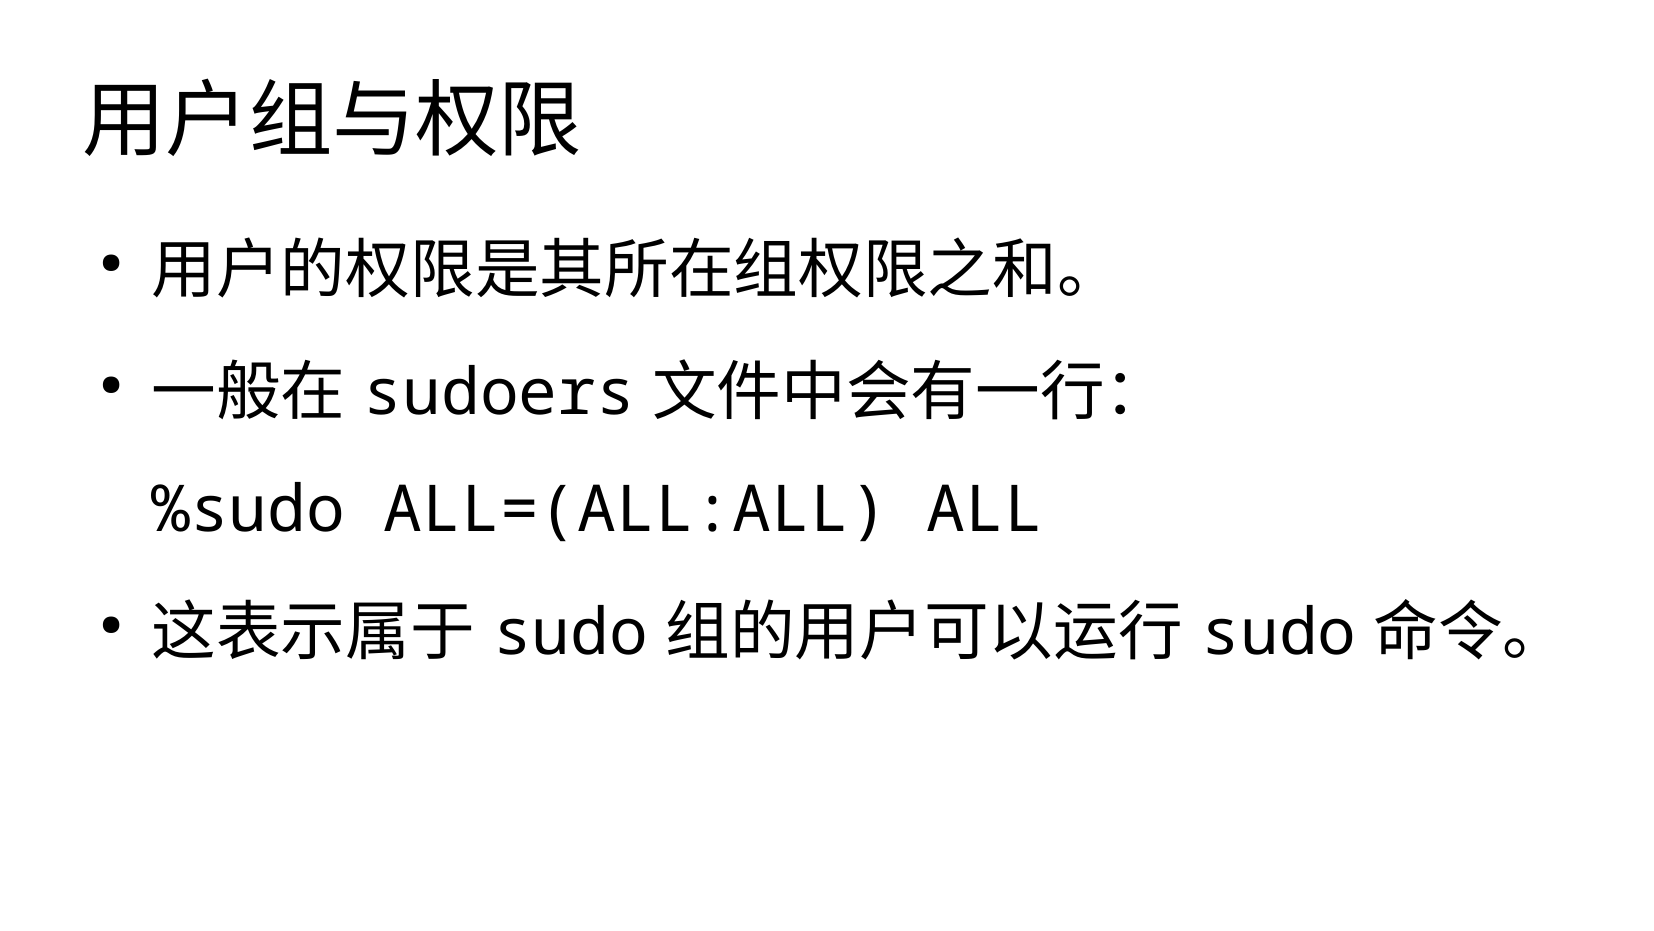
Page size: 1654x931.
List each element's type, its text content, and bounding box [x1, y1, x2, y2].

list 用户的权限是其所在组权限之和。 一般在sudoers文件中会有一行： %sudo ALL=(ALL:ALL) ALL 这表示属于sudo组的用户可以运行sudo命令。 [82, 217, 1571, 758]
title 用户组与权限 [82, 37, 1571, 189]
